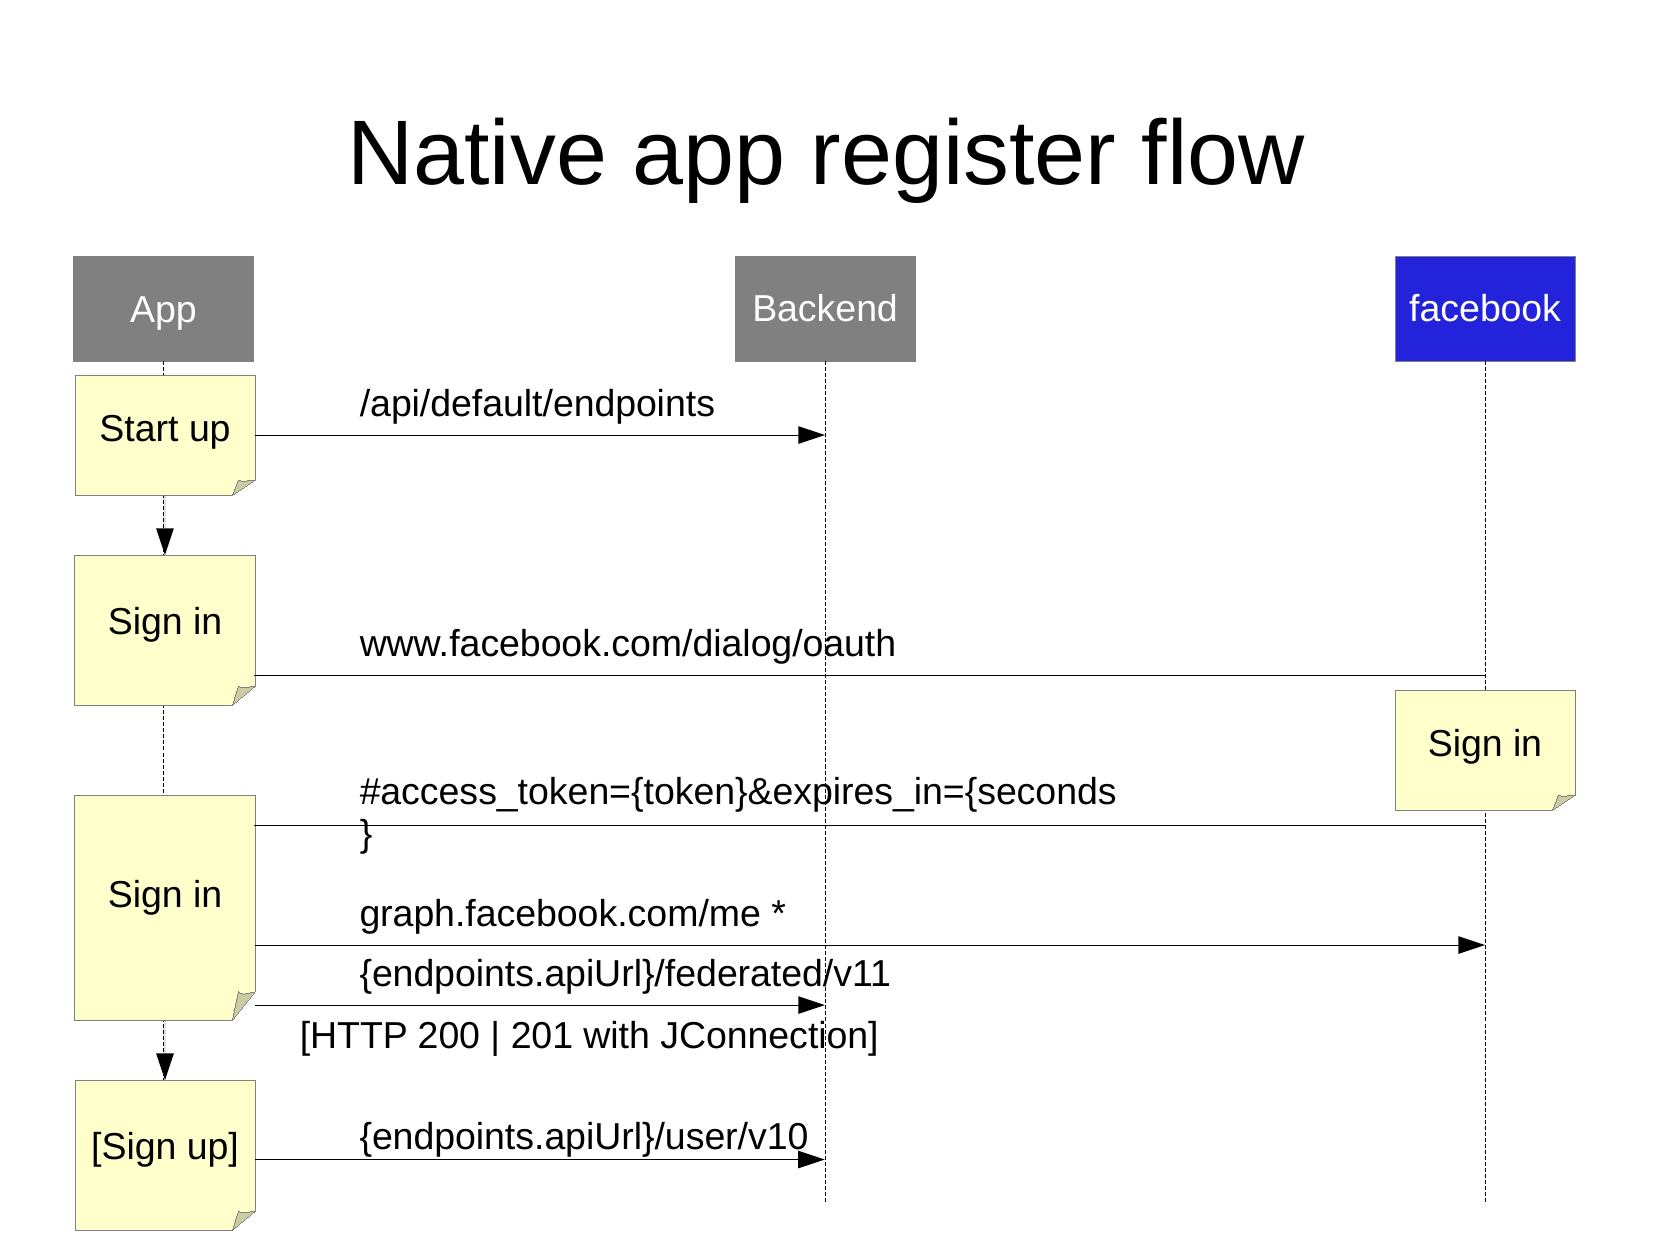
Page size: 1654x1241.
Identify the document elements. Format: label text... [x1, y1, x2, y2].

title Native app register flow [82, 49, 1571, 257]
text_box App [73, 256, 254, 362]
text_box Sign in [74, 795, 256, 1021]
text_box Sign in [1395, 690, 1576, 811]
text_box Sign in [74, 555, 256, 706]
text_box Backend [735, 256, 916, 362]
text_box {endpoints.apiUrl}/federated/v11 [344, 945, 809, 1007]
text_box {endpoints.apiUrl}/user/v10 [344, 1108, 742, 1171]
text_box graph.facebook.com/me * [344, 885, 724, 945]
text_box [HTTP 200 | 201 with JConnection] [285, 1006, 789, 1069]
text_box #access_token={token}&expires_in={seconds} [345, 763, 1141, 826]
text_box www.facebook.com/dialog/oauth [344, 615, 815, 677]
text_box [Sign up] [75, 1080, 256, 1231]
text_box facebook [1395, 256, 1576, 362]
text_box /api/default/endpoints [345, 375, 666, 437]
text_box Start up [75, 375, 256, 496]
